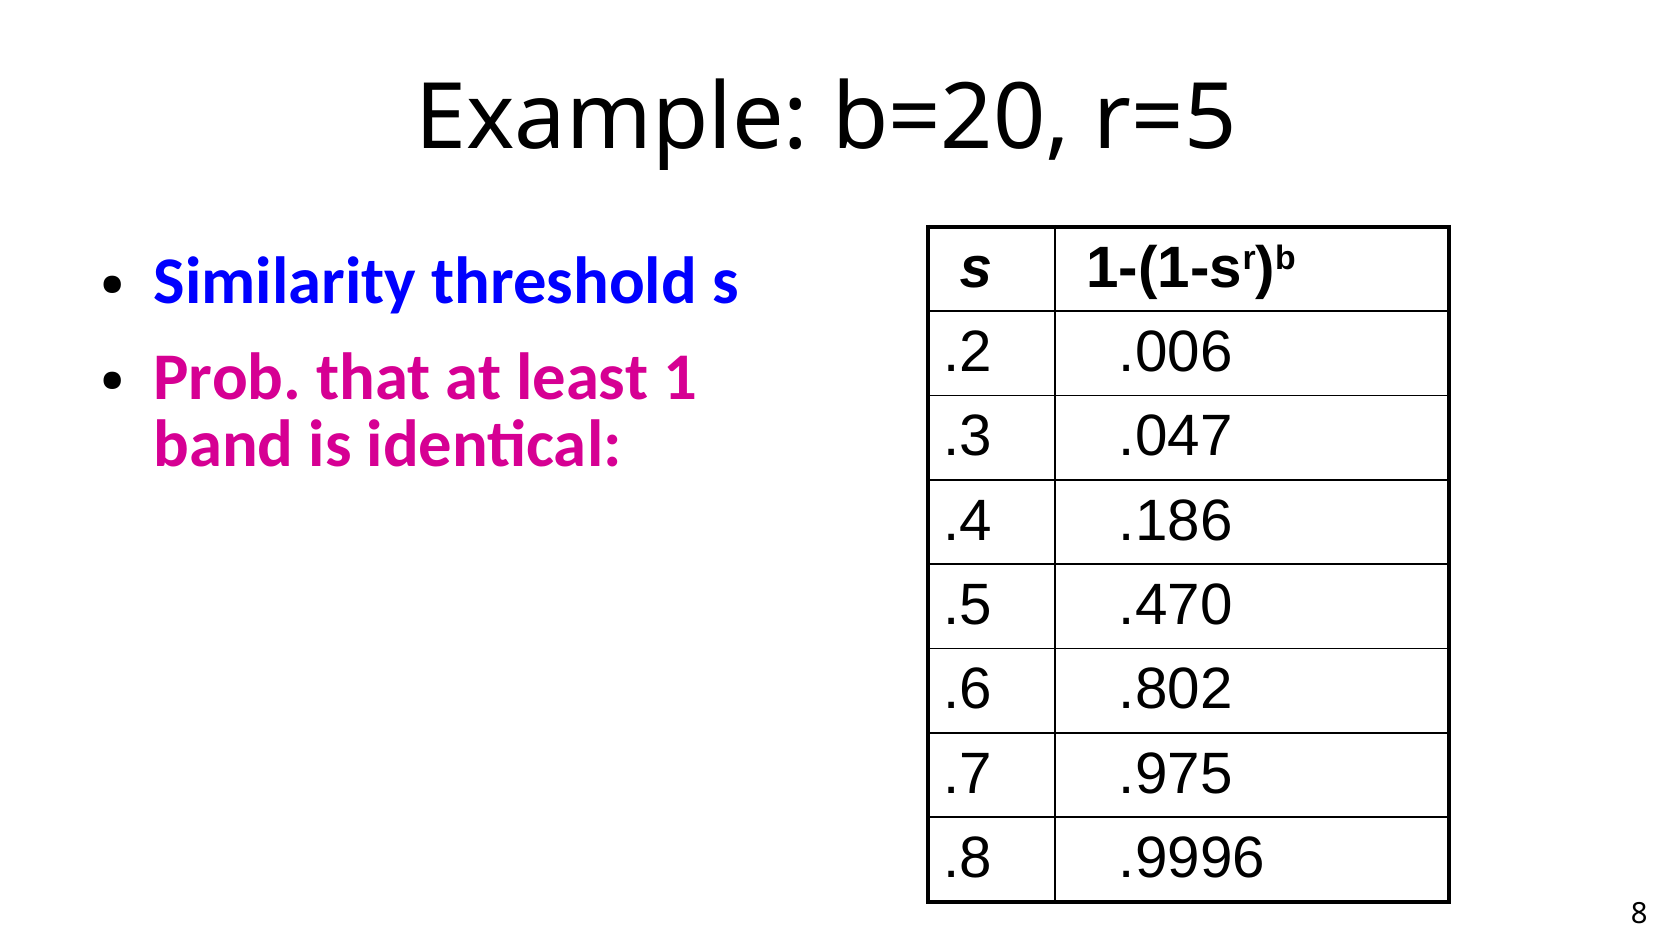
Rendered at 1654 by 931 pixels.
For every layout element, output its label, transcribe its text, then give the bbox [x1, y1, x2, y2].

table_cell .470 [1056, 565, 1447, 648]
table_cell .3 [930, 396, 1054, 479]
table_cell .8 [930, 818, 1054, 900]
table_cell .186 [1056, 481, 1447, 563]
table_cell .047 [1056, 396, 1447, 479]
table_cell .9996 [1056, 818, 1447, 900]
table_cell .006 [1056, 312, 1447, 395]
table_cell .975 [1056, 734, 1447, 816]
table_cell .2 [930, 312, 1054, 395]
table_header s [930, 229, 1054, 310]
table_header 1-(1-sr)b [1056, 229, 1447, 310]
list Similarity threshold s Prob. that at least 1 band is identical: [82, 253, 789, 793]
table_cell .6 [930, 649, 1054, 732]
table_cell .7 [930, 734, 1054, 816]
table_cell .5 [930, 565, 1054, 648]
table_cell .802 [1056, 649, 1447, 732]
table_cell .4 [930, 481, 1054, 563]
title Example: b=20, r=5 [82, 1, 1571, 226]
